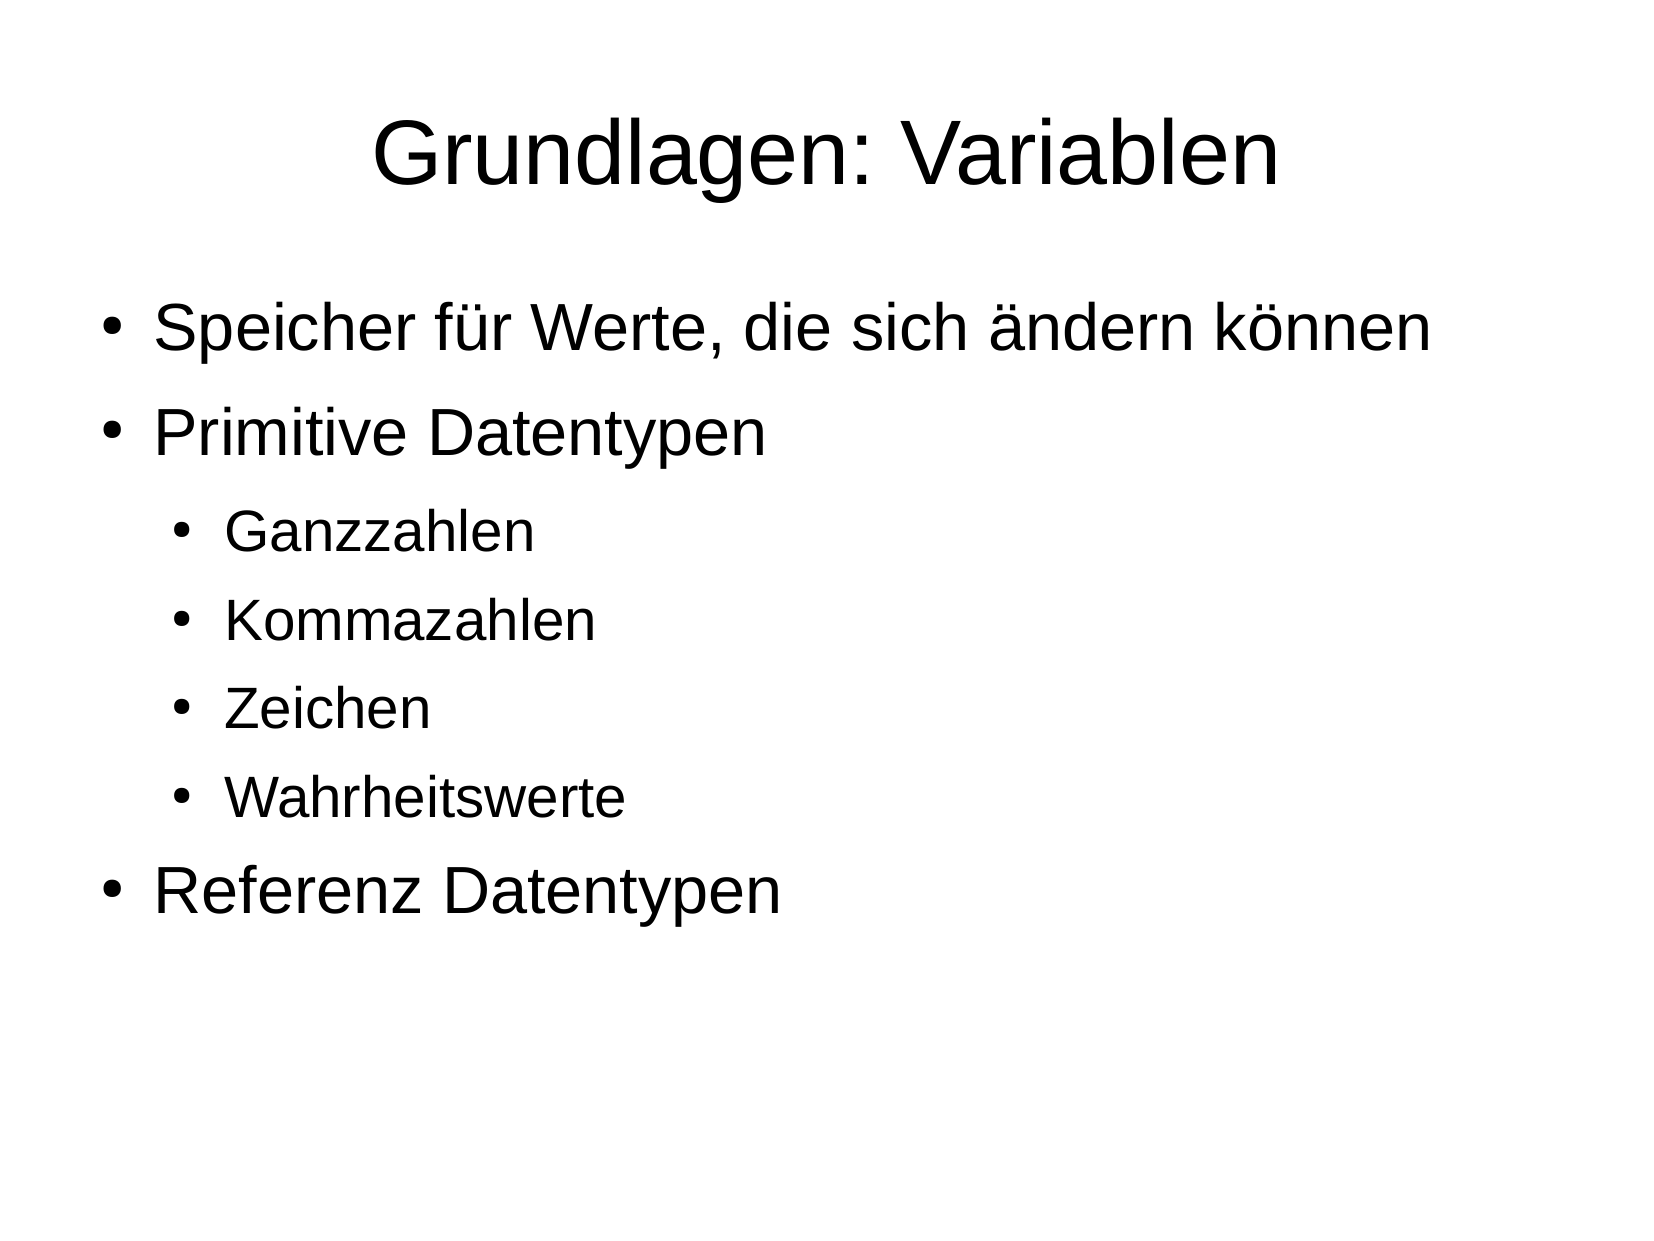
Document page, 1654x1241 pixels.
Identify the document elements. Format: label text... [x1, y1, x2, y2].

title Grundlagen: Variablen [82, 49, 1571, 257]
list Speicher für Werte, die sich ändern können Primitive Datentypen Ganzzahlen Kommazahlen Zeichen Wahrheitswerte Referenz Datentypen [82, 290, 1571, 1109]
